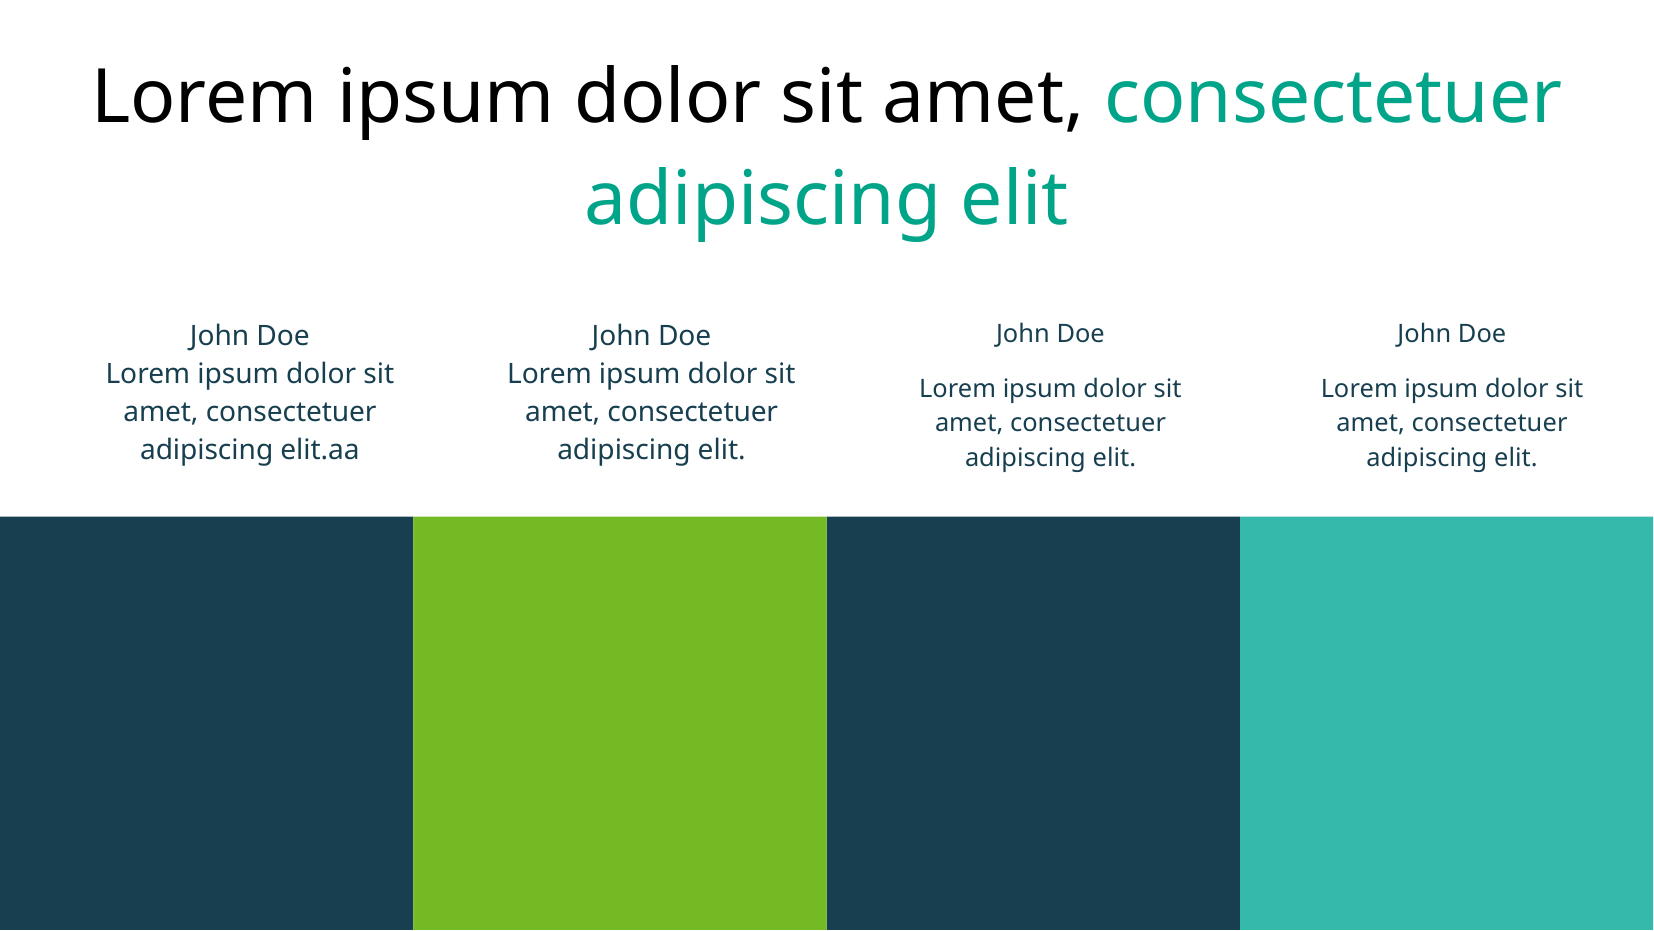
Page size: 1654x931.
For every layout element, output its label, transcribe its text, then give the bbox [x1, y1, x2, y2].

list John Doe Lorem ipsum dolor sit amet, consectetuer adipiscing elit.aa [50, 315, 396, 475]
text_box [0, 516, 1654, 930]
list John Doe Lorem ipsum dolor sit amet, consectetuer adipiscing elit. [452, 315, 798, 475]
list John Doe Lorem ipsum dolor sit amet, consectetuer adipiscing elit. [1255, 315, 1601, 475]
list John Doe Lorem ipsum dolor sit amet, consectetuer adipiscing elit. [854, 315, 1200, 475]
title Lorem ipsum dolor sit amet, consectetuer adipiscing elit [82, 49, 1571, 239]
